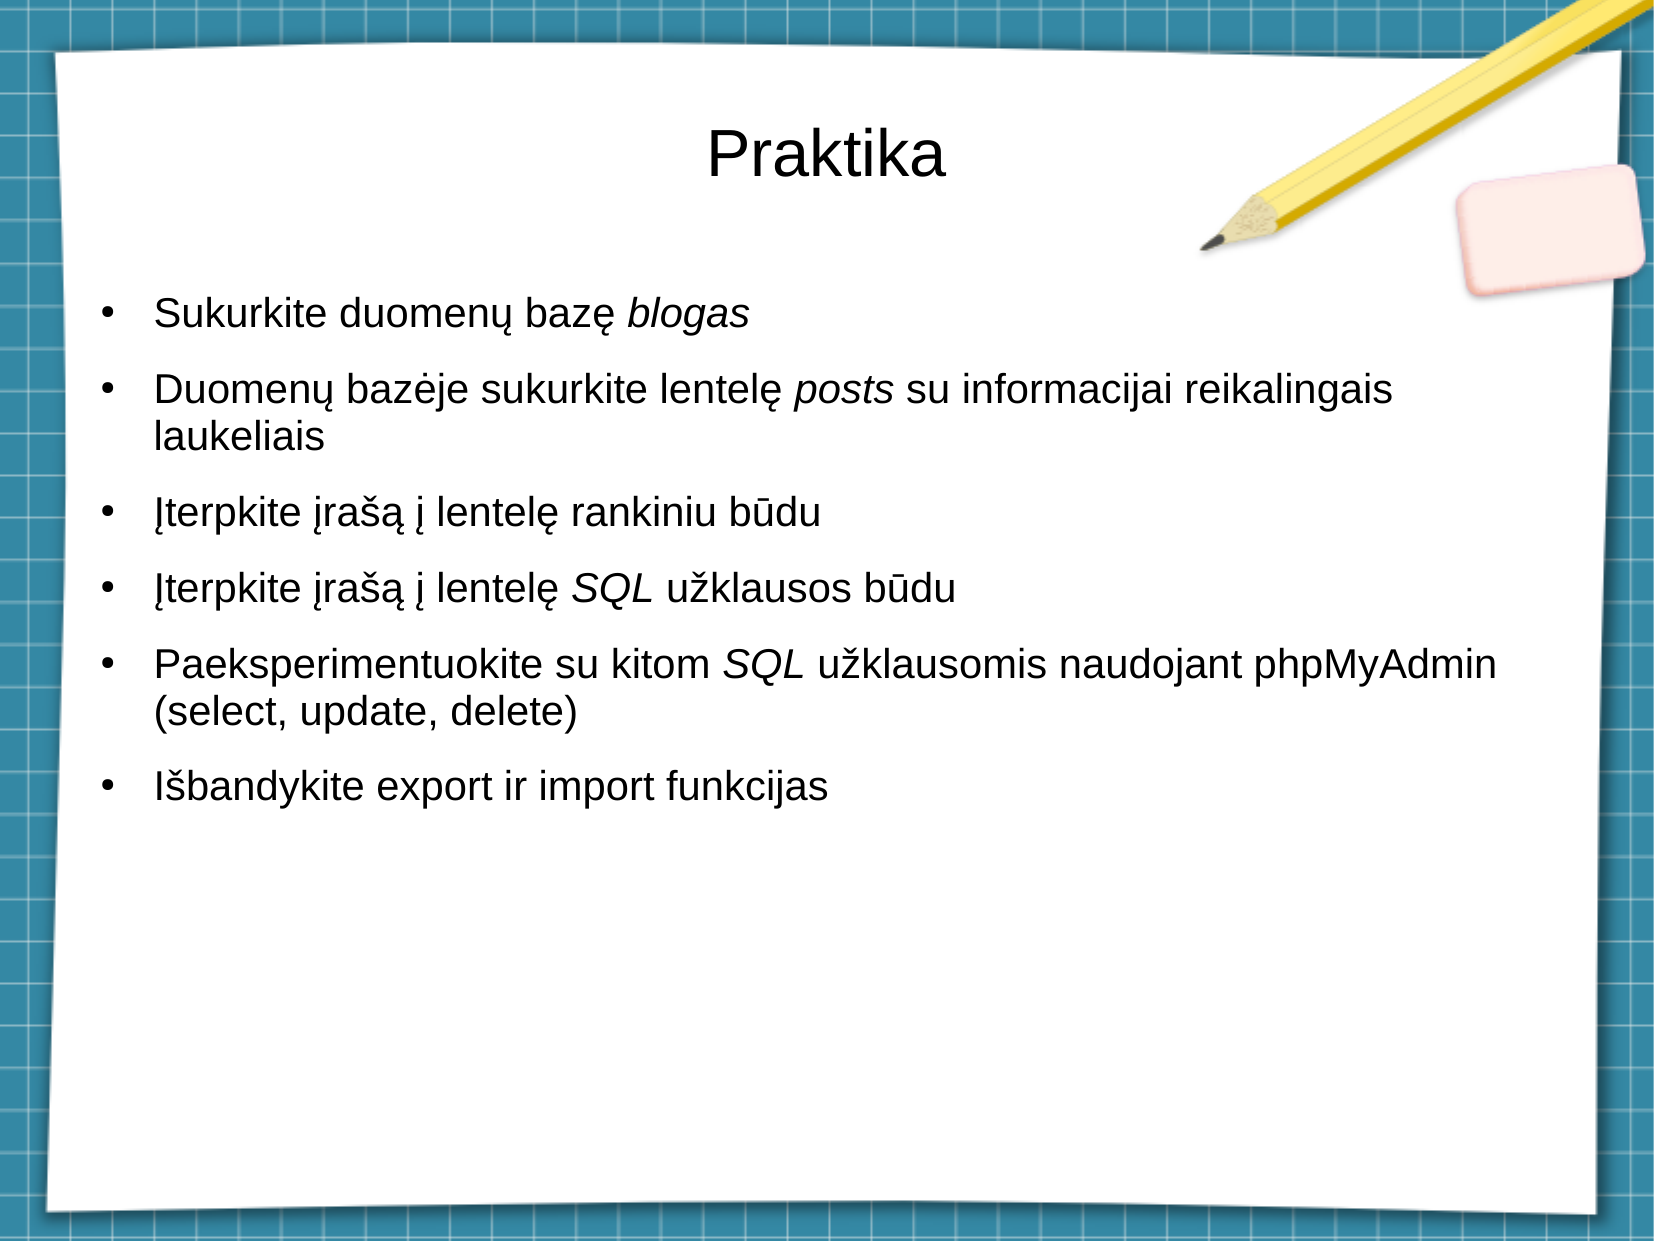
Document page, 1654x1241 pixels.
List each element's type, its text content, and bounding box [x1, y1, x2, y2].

title Praktika [82, 49, 1571, 257]
picture [0, 0, 1654, 1241]
list Sukurkite duomenų bazę blogas Duomenų bazėje sukurkite lentelę posts su informacijai reikalingais laukeliais Įterpkite įrašą į lentelę rankiniu būdu Įterpkite įrašą į lentelę SQL užklausos būdu Paeksperimentuokite su kitom SQL užklausomis naudojant phpMyAdmin (select, update, delete) Išbandykite export ir import funkcijas [82, 290, 1571, 1010]
